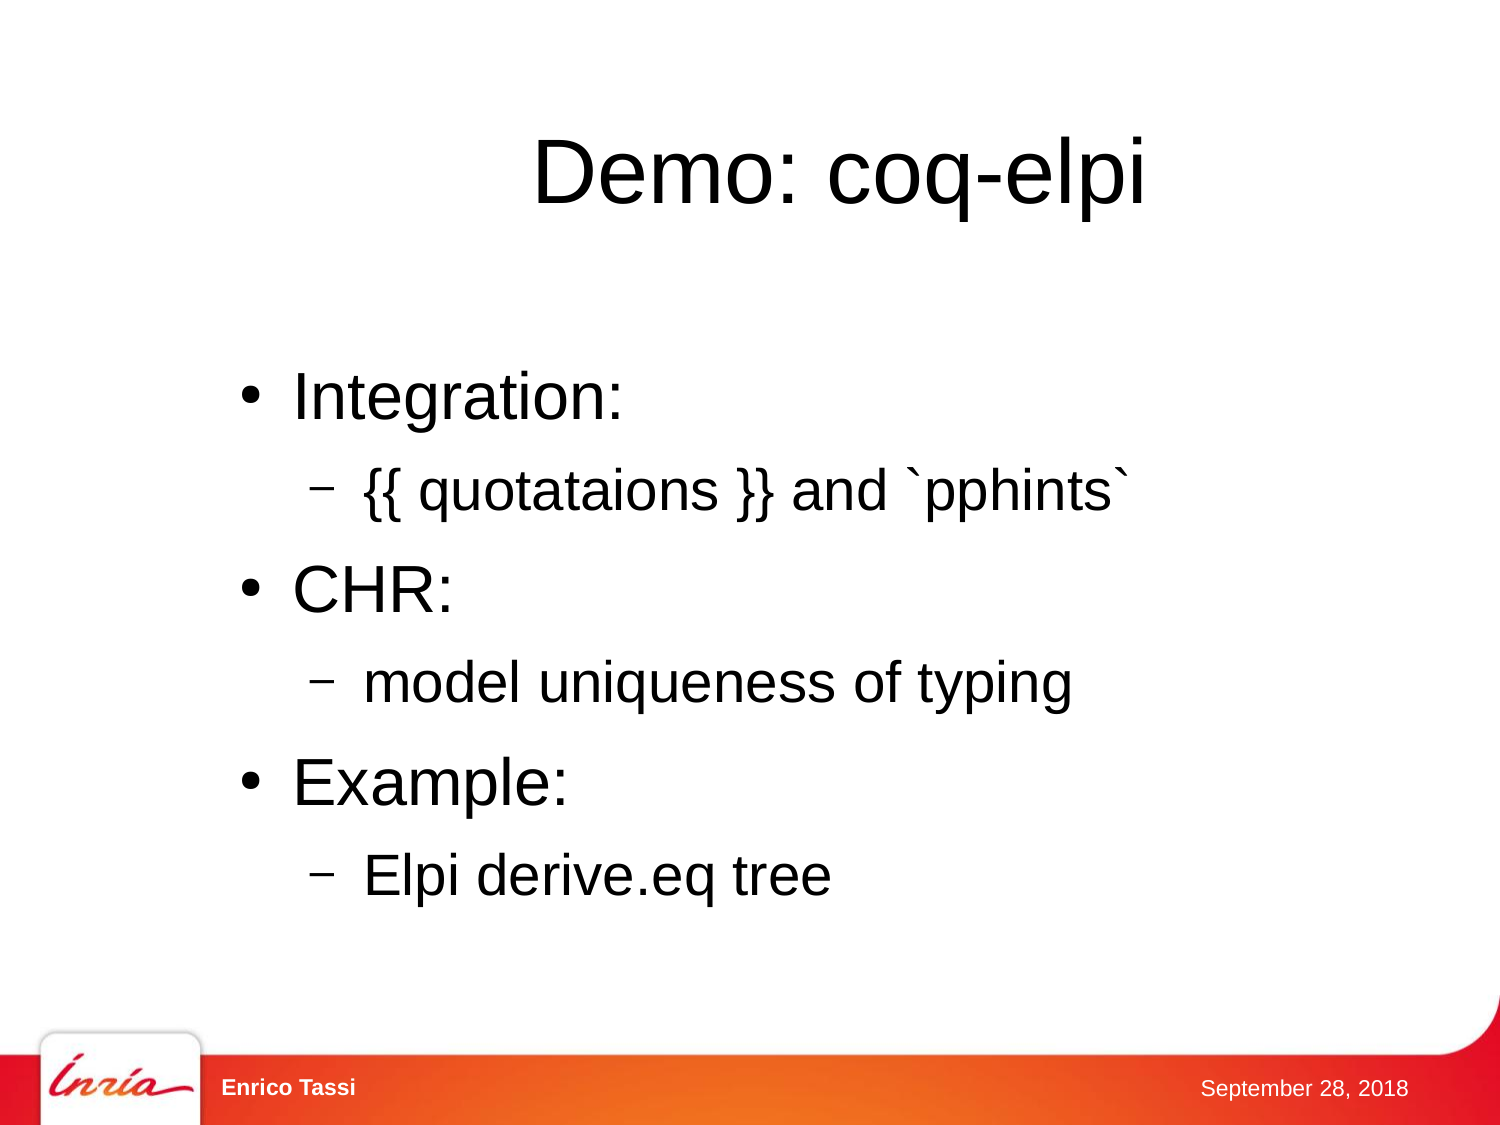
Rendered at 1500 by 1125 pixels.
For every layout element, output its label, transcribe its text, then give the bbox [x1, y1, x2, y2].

title Demo: coq-elpi [221, 77, 1459, 266]
list Integration: {{ quotataions }} and `pphints` CHR: model uniqueness of typing Example: Elpi derive.eq tree [221, 358, 1459, 1049]
picture [0, 947, 1500, 1125]
